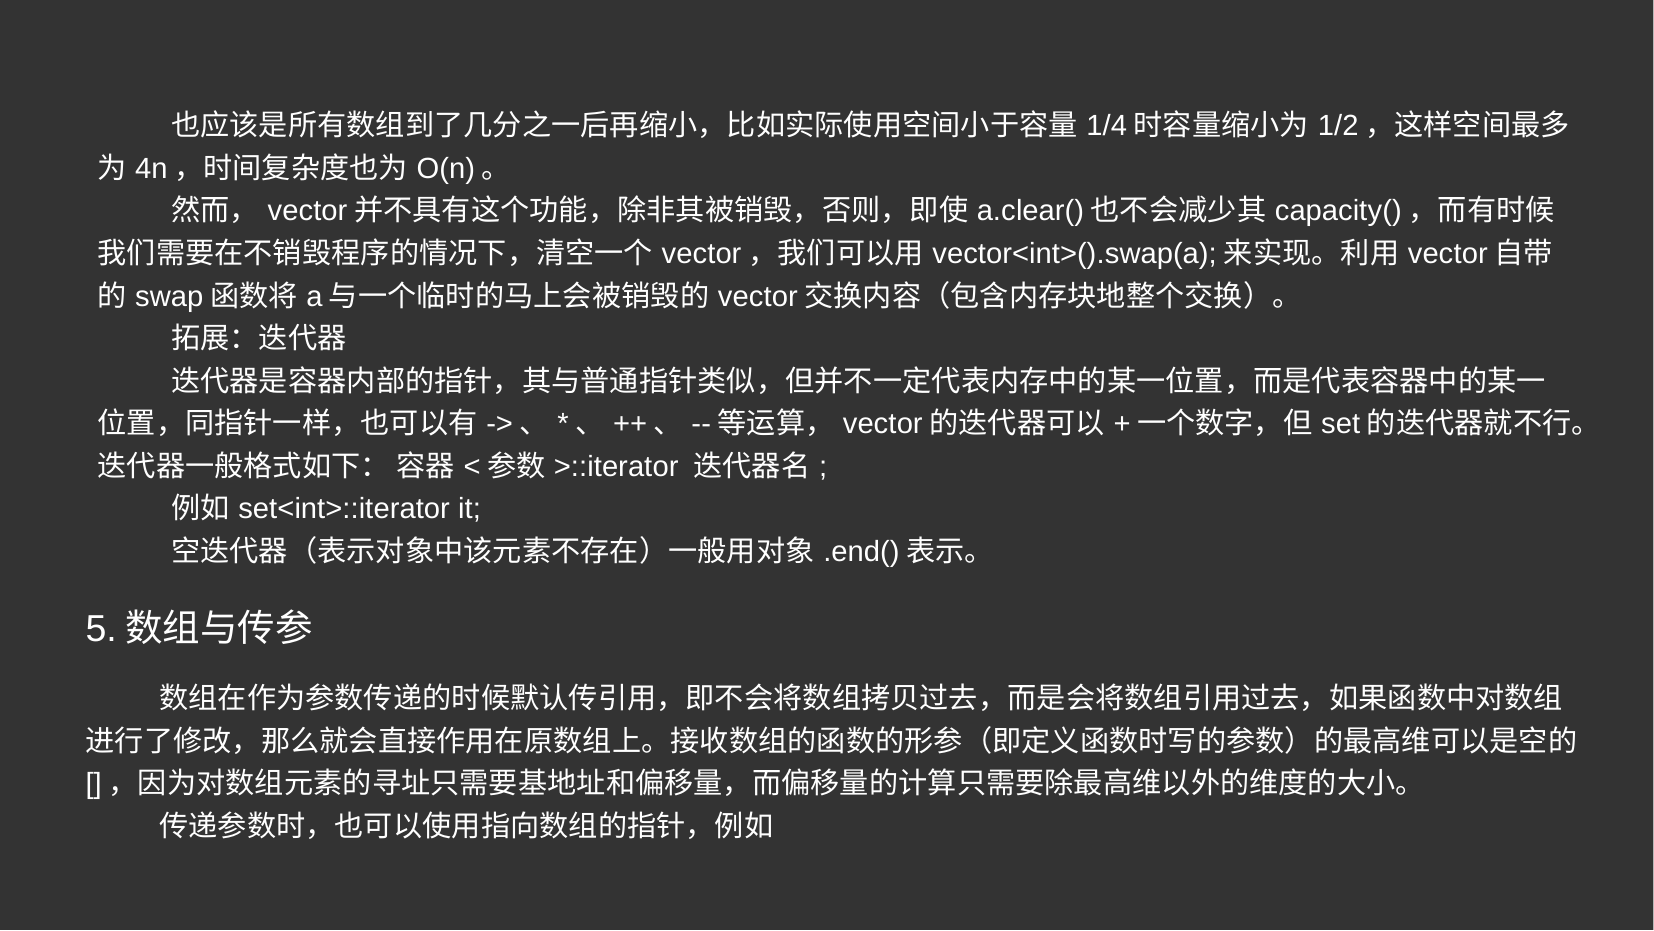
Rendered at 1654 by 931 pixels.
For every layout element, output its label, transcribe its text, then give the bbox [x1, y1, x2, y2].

text_box 也应该是所有数组到了几分之一后再缩小，比如实际使用空间小于容量1/4时容量缩小为1/2，这样空间最多 为4n，时间复杂度也为O(n)。 然而，vector并不具有这个功能，除非其被销毁，否则，即使a.clear()也不会减少其capacity()，而有时候 我们需要在不销毁程序的情况下，清空一个vector，我们可以用vector<int>().swap(a);来实现。利用vector自带 的swap函数将a与一个临时的马上会被销毁的vector交换内容（包含内存块地整个交换）。 拓展：迭代器 迭代器是容器内部的指针，其与普通指针类似，但并不一定代表内存中的某一位置，而是代表容器中的某一 位置，同指针一样，也可以有->、*、++、--等运算，vector的迭代器可以+一个数字，但set的迭代器就不行。 迭代器一般格式如下： 容器<参数>::iterator 迭代器名; 例如set<int>::iterator it; 空迭代器（表示对象中该元素不存在）一般用对象.end()表示。 [82, 94, 1617, 586]
text_box 5.数组与传参 [70, 590, 638, 667]
text_box 数组在作为参数传递的时候默认传引用，即不会将数组拷贝过去，而是会将数组引用过去，如果函数中对数组 进行了修改，那么就会直接作用在原数组上。接收数组的函数的形参（即定义函数时写的参数）的最高维可以是空的 []，因为对数组元素的寻址只需要基地址和偏移量，而偏移量的计算只需要除最高维以外的维度的大小。 传递参数时，也可以使用指向数组的指针，例如 [70, 667, 1593, 856]
